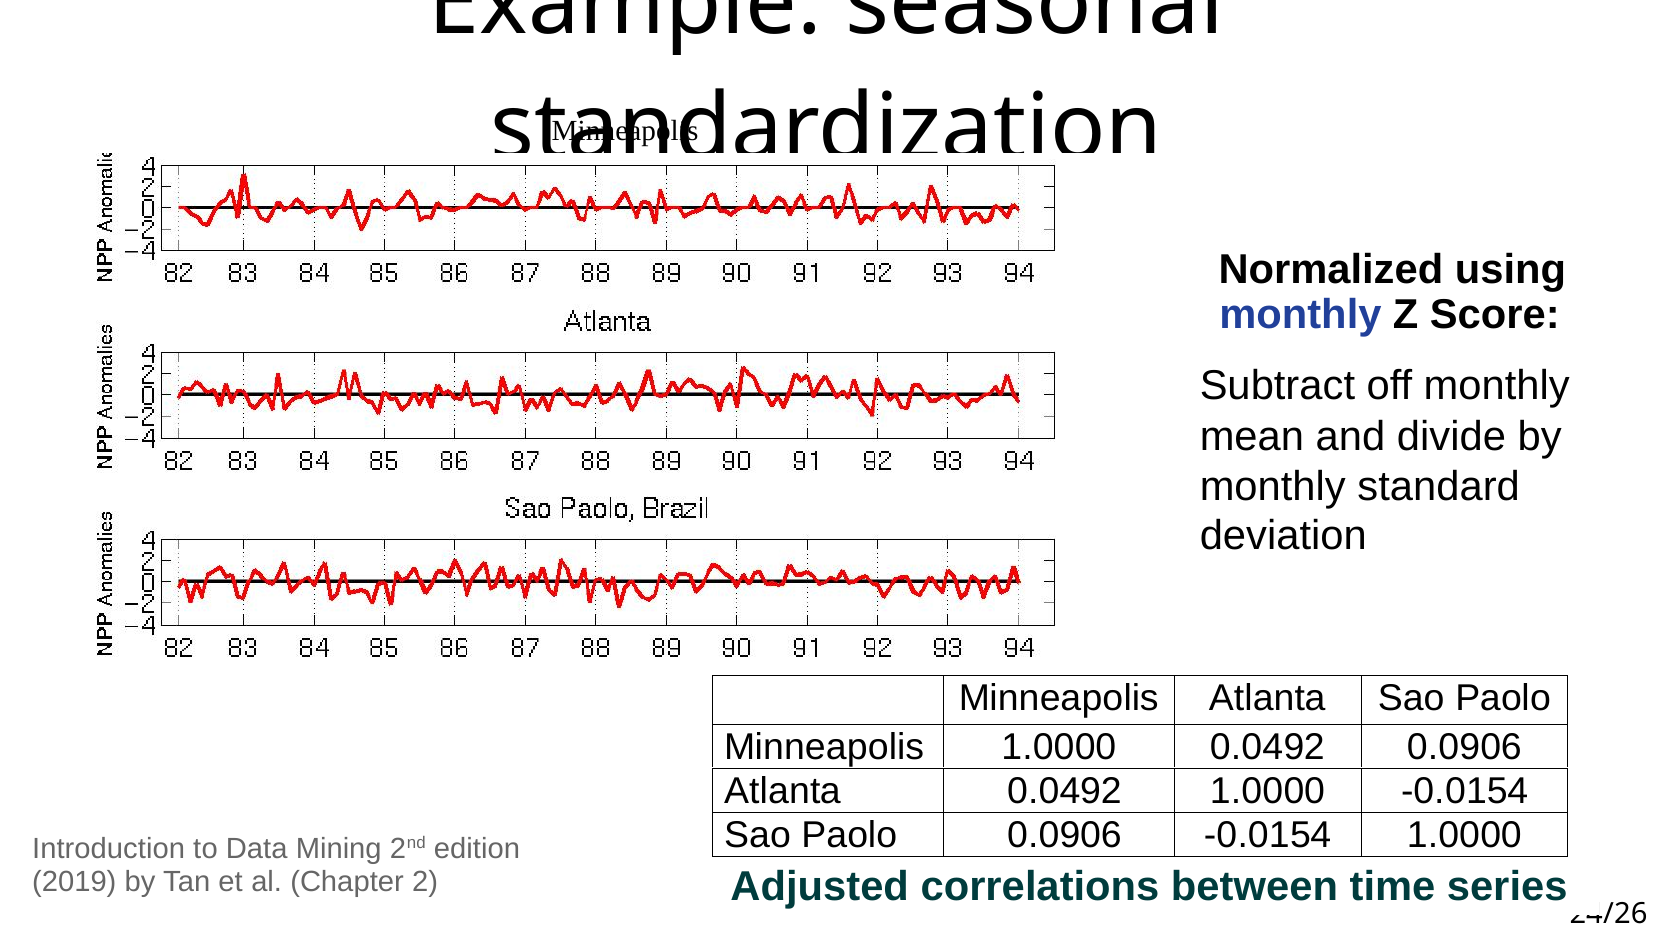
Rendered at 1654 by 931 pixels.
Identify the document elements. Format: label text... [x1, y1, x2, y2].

text_box Introduction to Data Mining 2nd edition (2019) by Tan et al. (Chapter 2) [17, 825, 556, 916]
text_box Normalized using monthly Z Score: Subtract off monthly mean and divide by monthly standard deviation [1185, 240, 1585, 566]
text_box Adjusted correlations between time series [699, 852, 1600, 915]
picture [11, 153, 1636, 886]
title Example: seasonal standardization [82, 1, 1571, 121]
text_box Minneapolis [536, 103, 771, 154]
